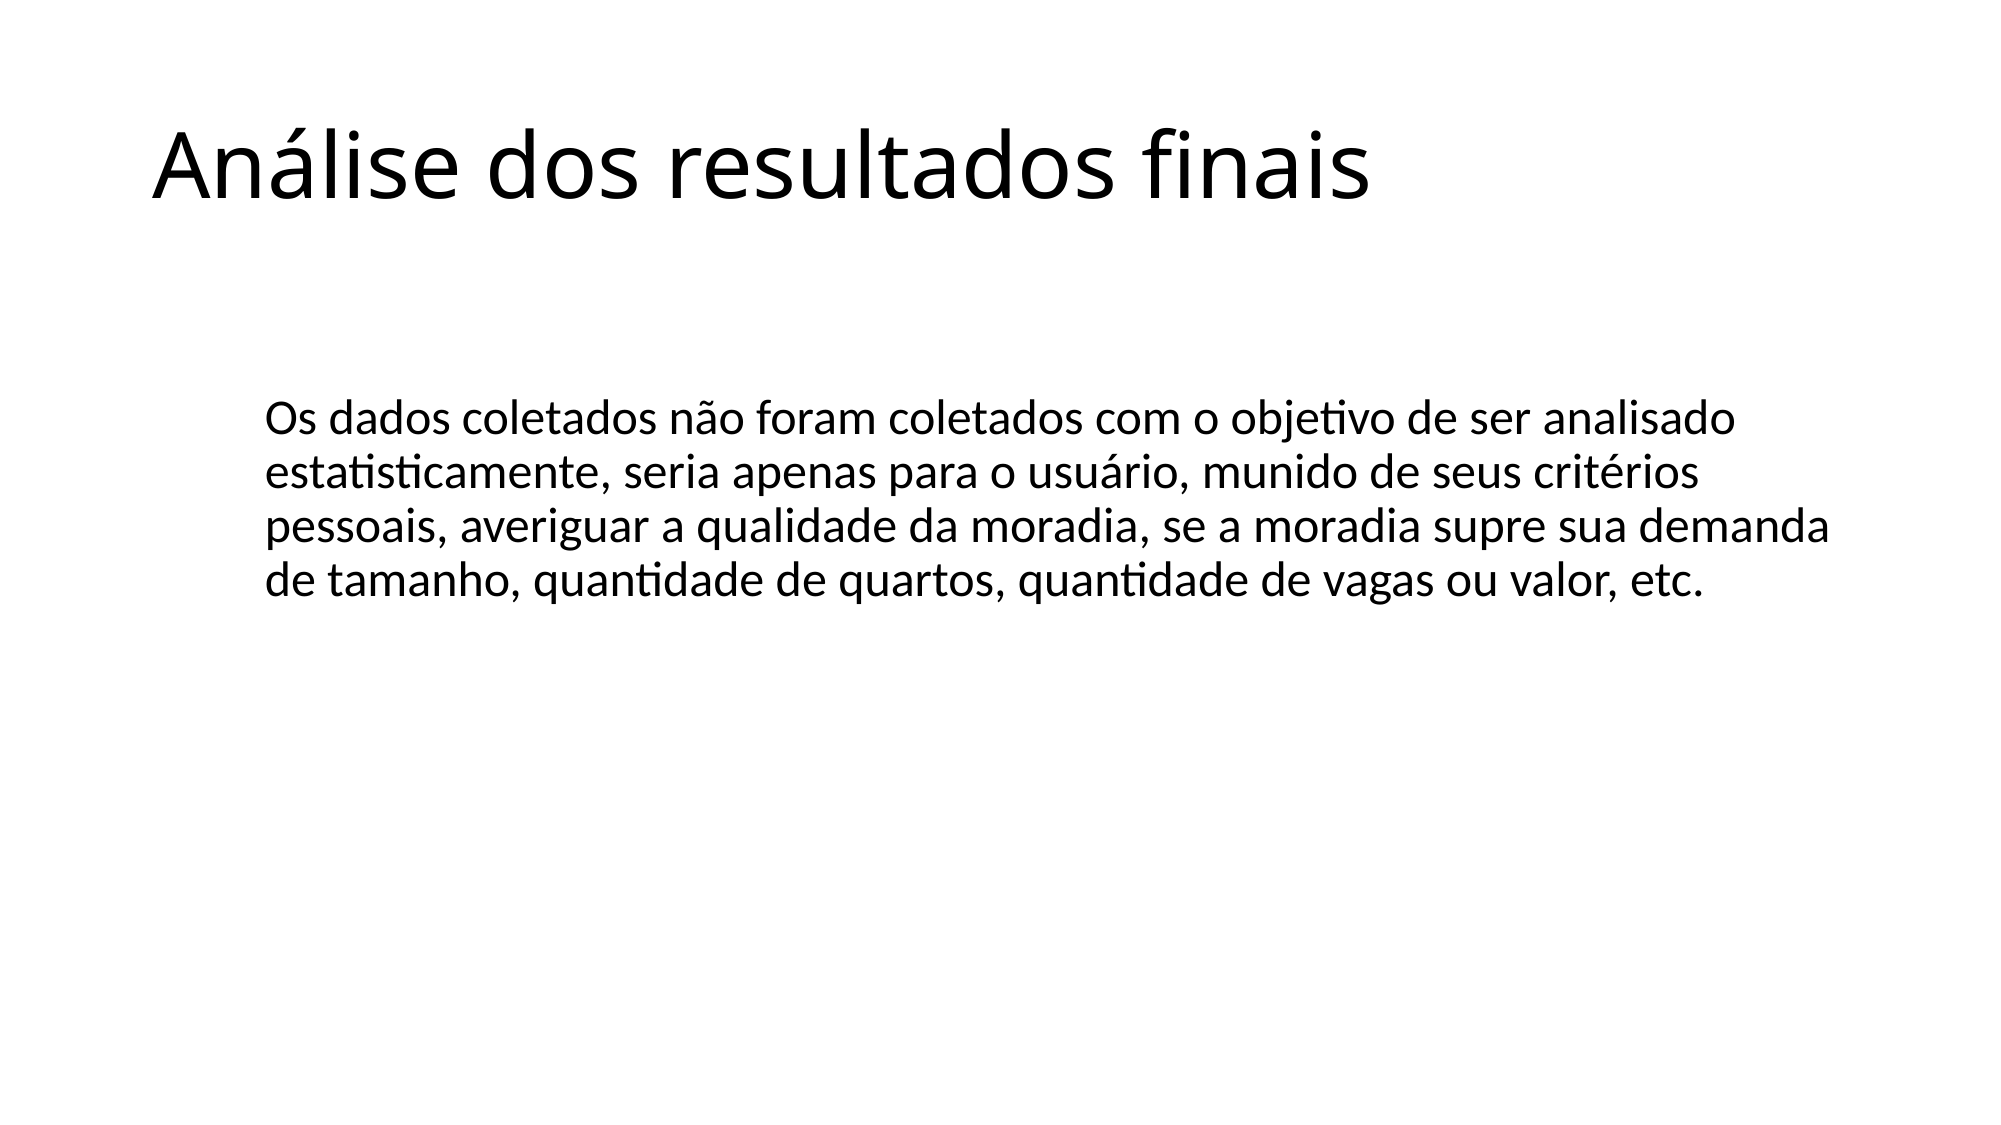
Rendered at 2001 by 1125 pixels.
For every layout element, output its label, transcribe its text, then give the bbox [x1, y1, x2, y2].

text_box Análise dos resultados finais [137, 59, 1863, 278]
text_box Os dados coletados não foram coletados com o objetivo de ser analisado estatisticamente, seria apenas para o usuário, munido de seus critérios pessoais, averiguar a qualidade da moradia, se a moradia supre sua demanda de tamanho, quantidade de quartos, quantidade de vagas ou valor, etc. [137, 383, 1863, 758]
